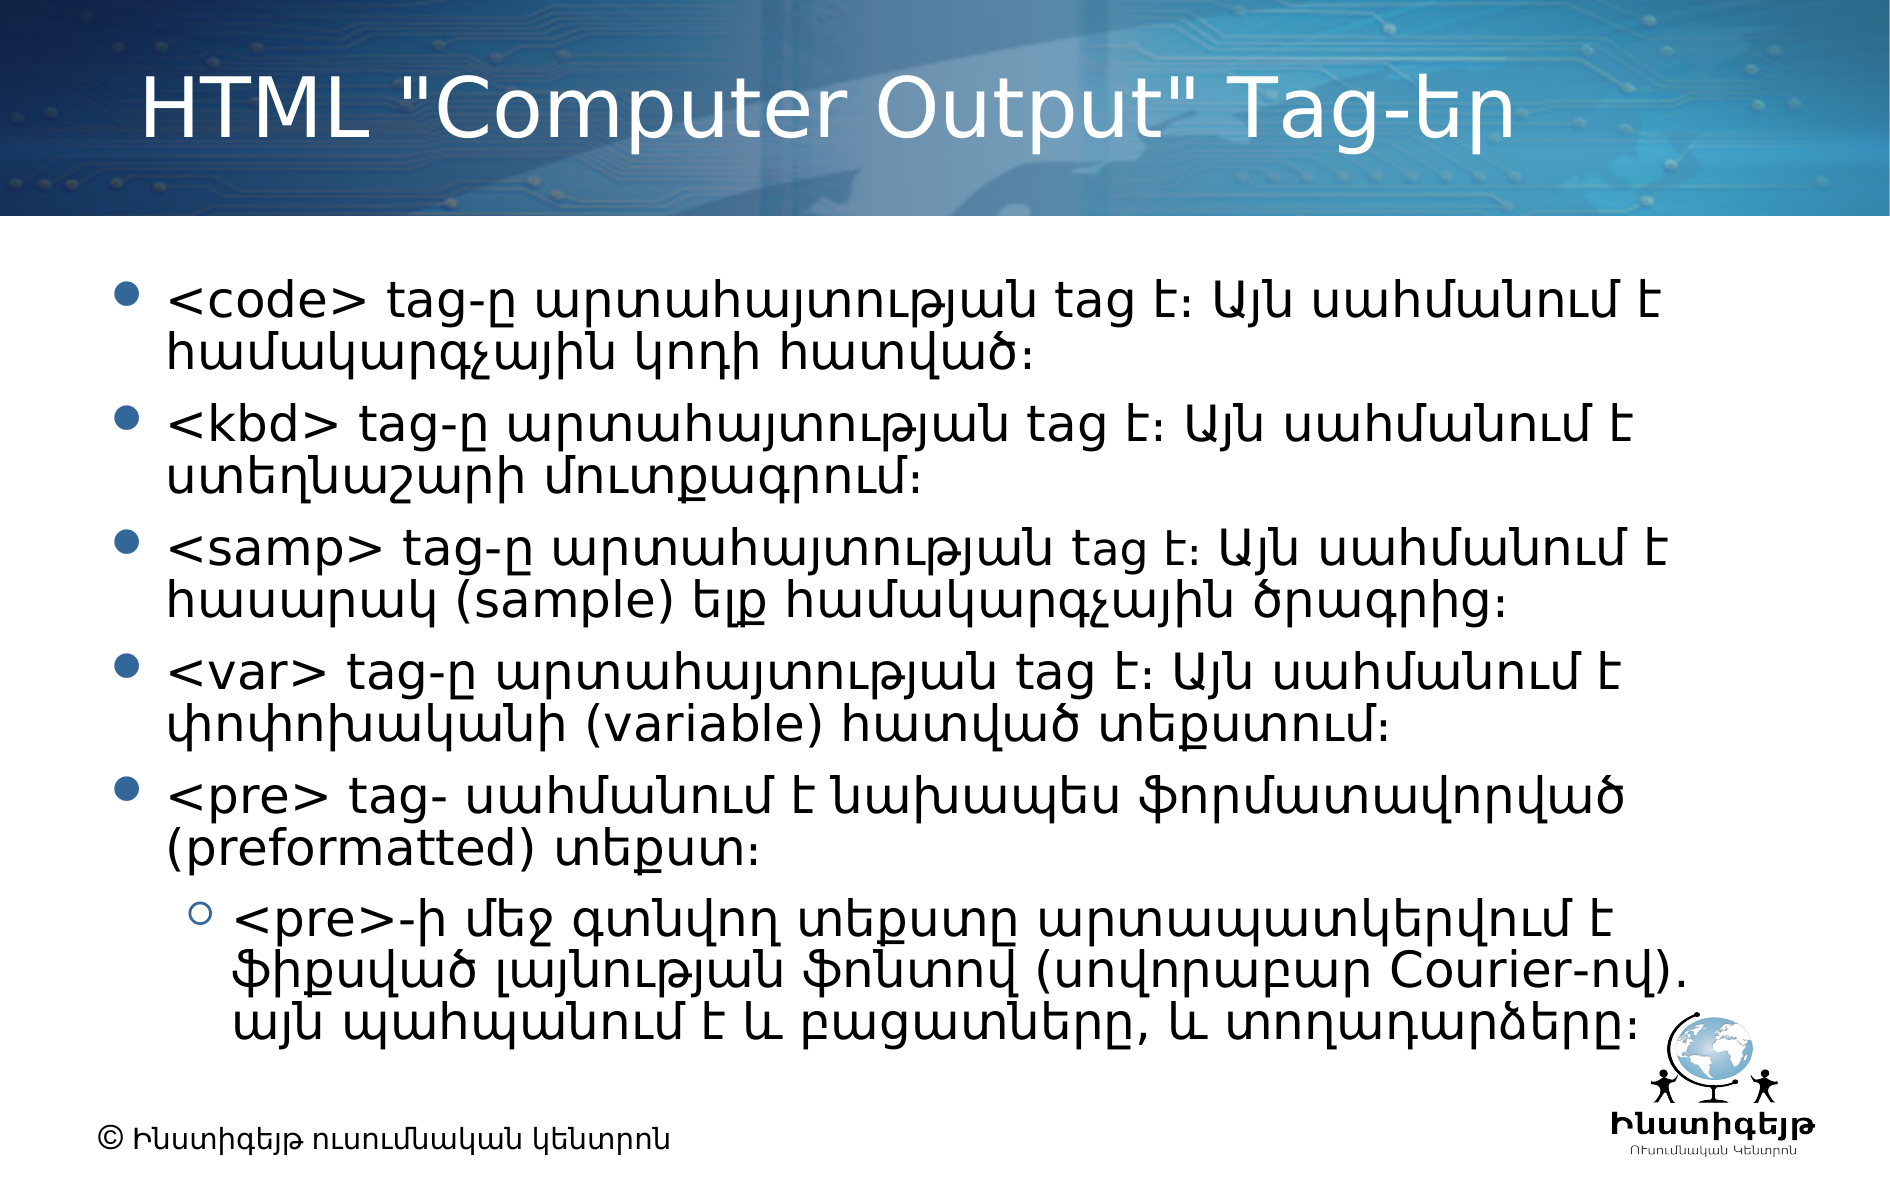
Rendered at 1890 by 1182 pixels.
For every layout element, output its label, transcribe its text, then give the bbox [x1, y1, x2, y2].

picture [1612, 1012, 1815, 1157]
picture [0, 0, 1890, 216]
text_box HTML "Computer Output" Tag-եր [138, 82, 1801, 96]
list <code> tag-ը արտահայտության tag է։ Այն սահմանում է համակարգչային կոդի հատված։ <kbd> tag-ը արտահայտության tag է։ Այն սահմանում է ստեղնաշարի մուտքագրում։ <samp> tag-ը արտահայտության tag է։ Այն սահմանում է հասարակ (sample) ելք համակարգչային ծրագրից։ <var> tag-ը արտահայտության tag է։ Այն սահմանում է փոփոխականի (variable) հատված տեքստում։ <pre> tag- սահմանում է նախապես ֆորմատավորված (preformatted) տեքստ։ <pre>-ի մեջ գտնվող տեքստը արտապատկերվում է ֆիքսված լայնության ֆոնտով (սովորաբար Courier-ով)․ այն պահպանում է և բացատները, և տողադարձերը։ [110, 276, 1801, 306]
